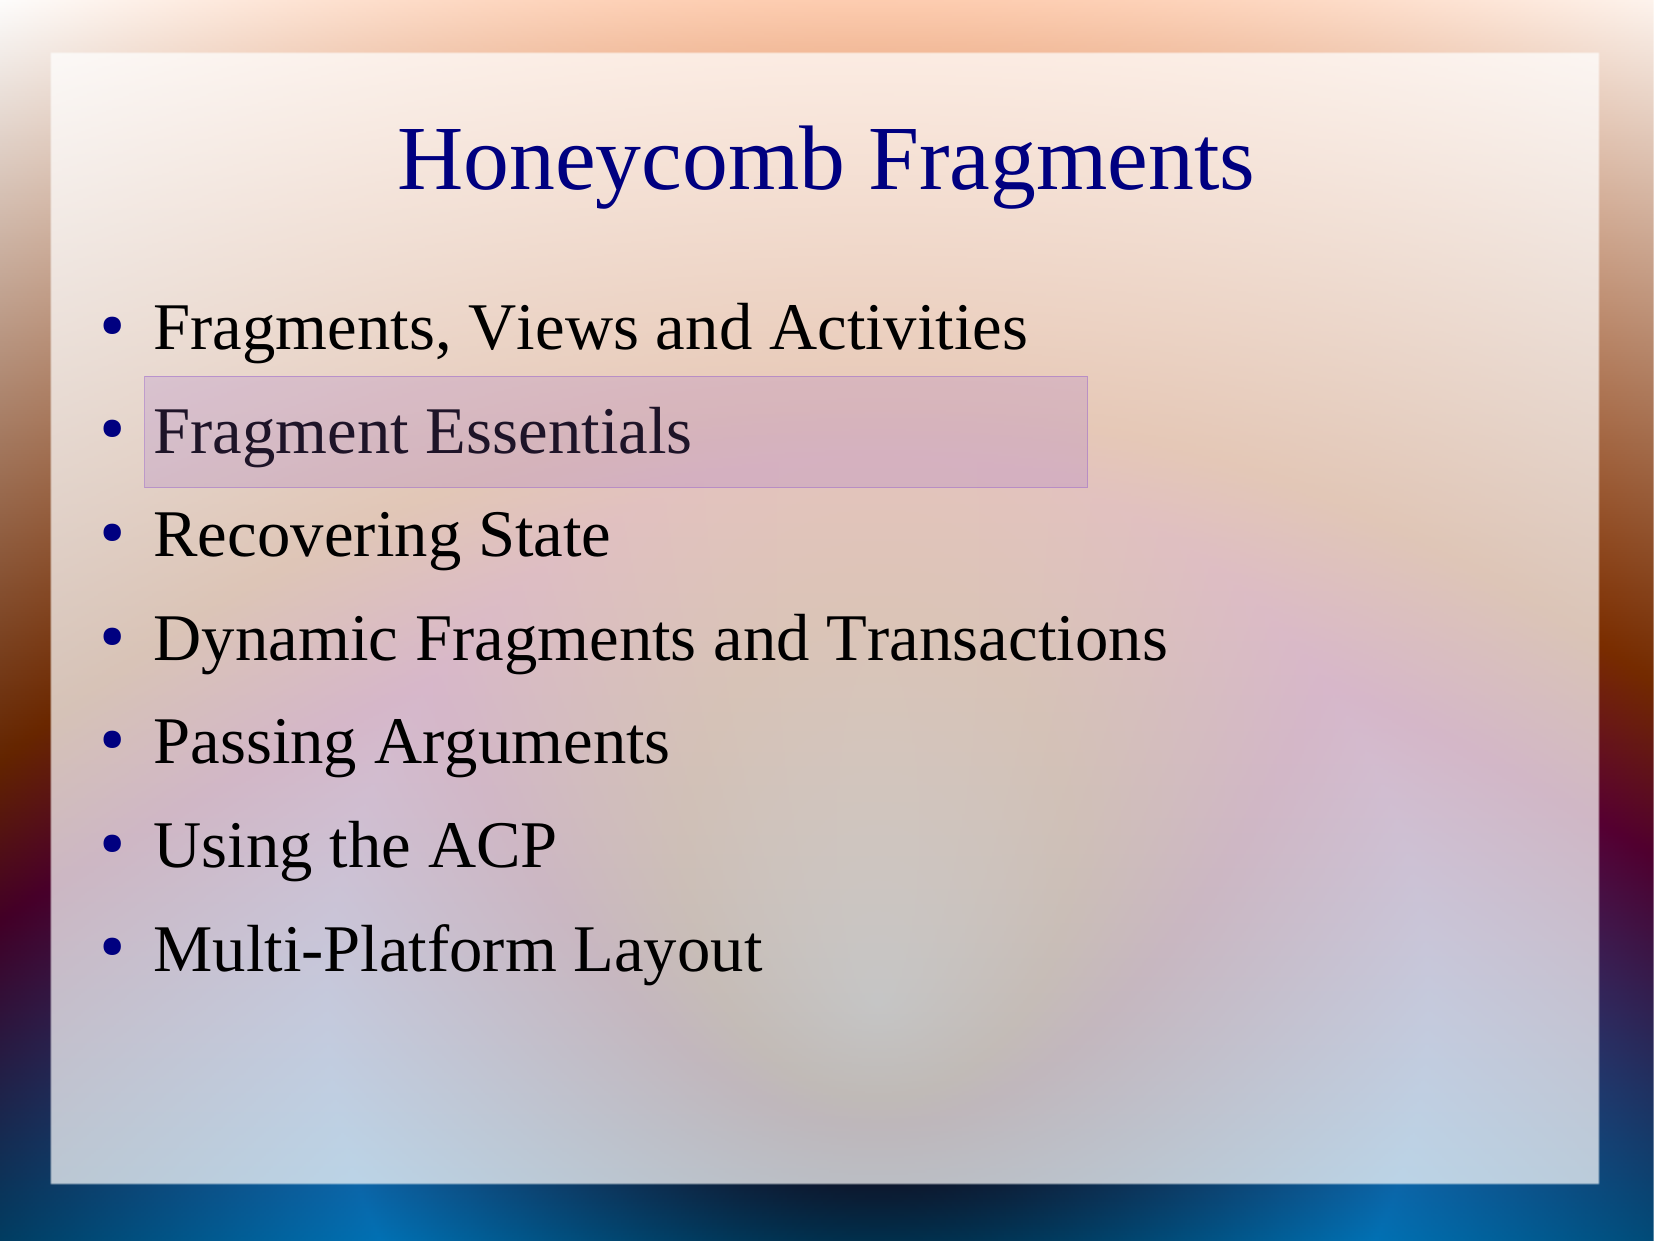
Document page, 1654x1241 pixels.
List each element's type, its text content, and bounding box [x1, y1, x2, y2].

text_box [144, 376, 1088, 488]
title Honeycomb Fragments [82, 55, 1571, 263]
list Fragments, Views and Activities Fragment Essentials Recovering State Dynamic Fragments and Transactions Passing Arguments Using the ACP Multi-Platform Layout [82, 290, 1571, 1034]
picture [0, 0, 1654, 1241]
